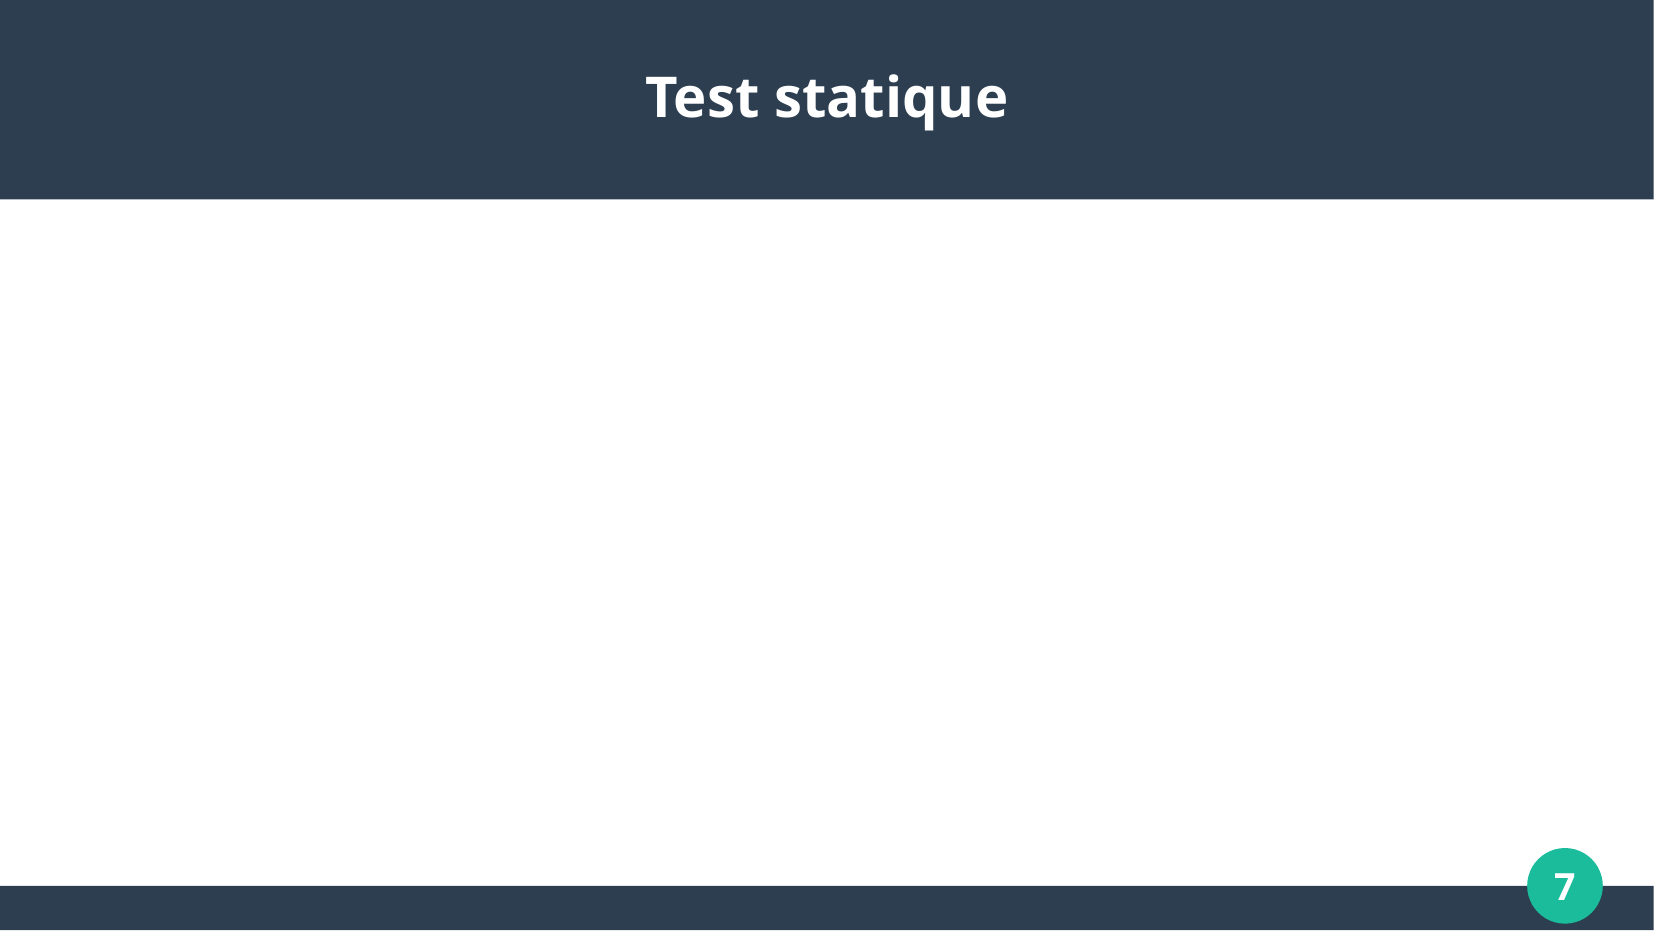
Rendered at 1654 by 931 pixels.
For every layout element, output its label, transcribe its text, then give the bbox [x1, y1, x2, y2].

title Test statique [59, 37, 1595, 155]
